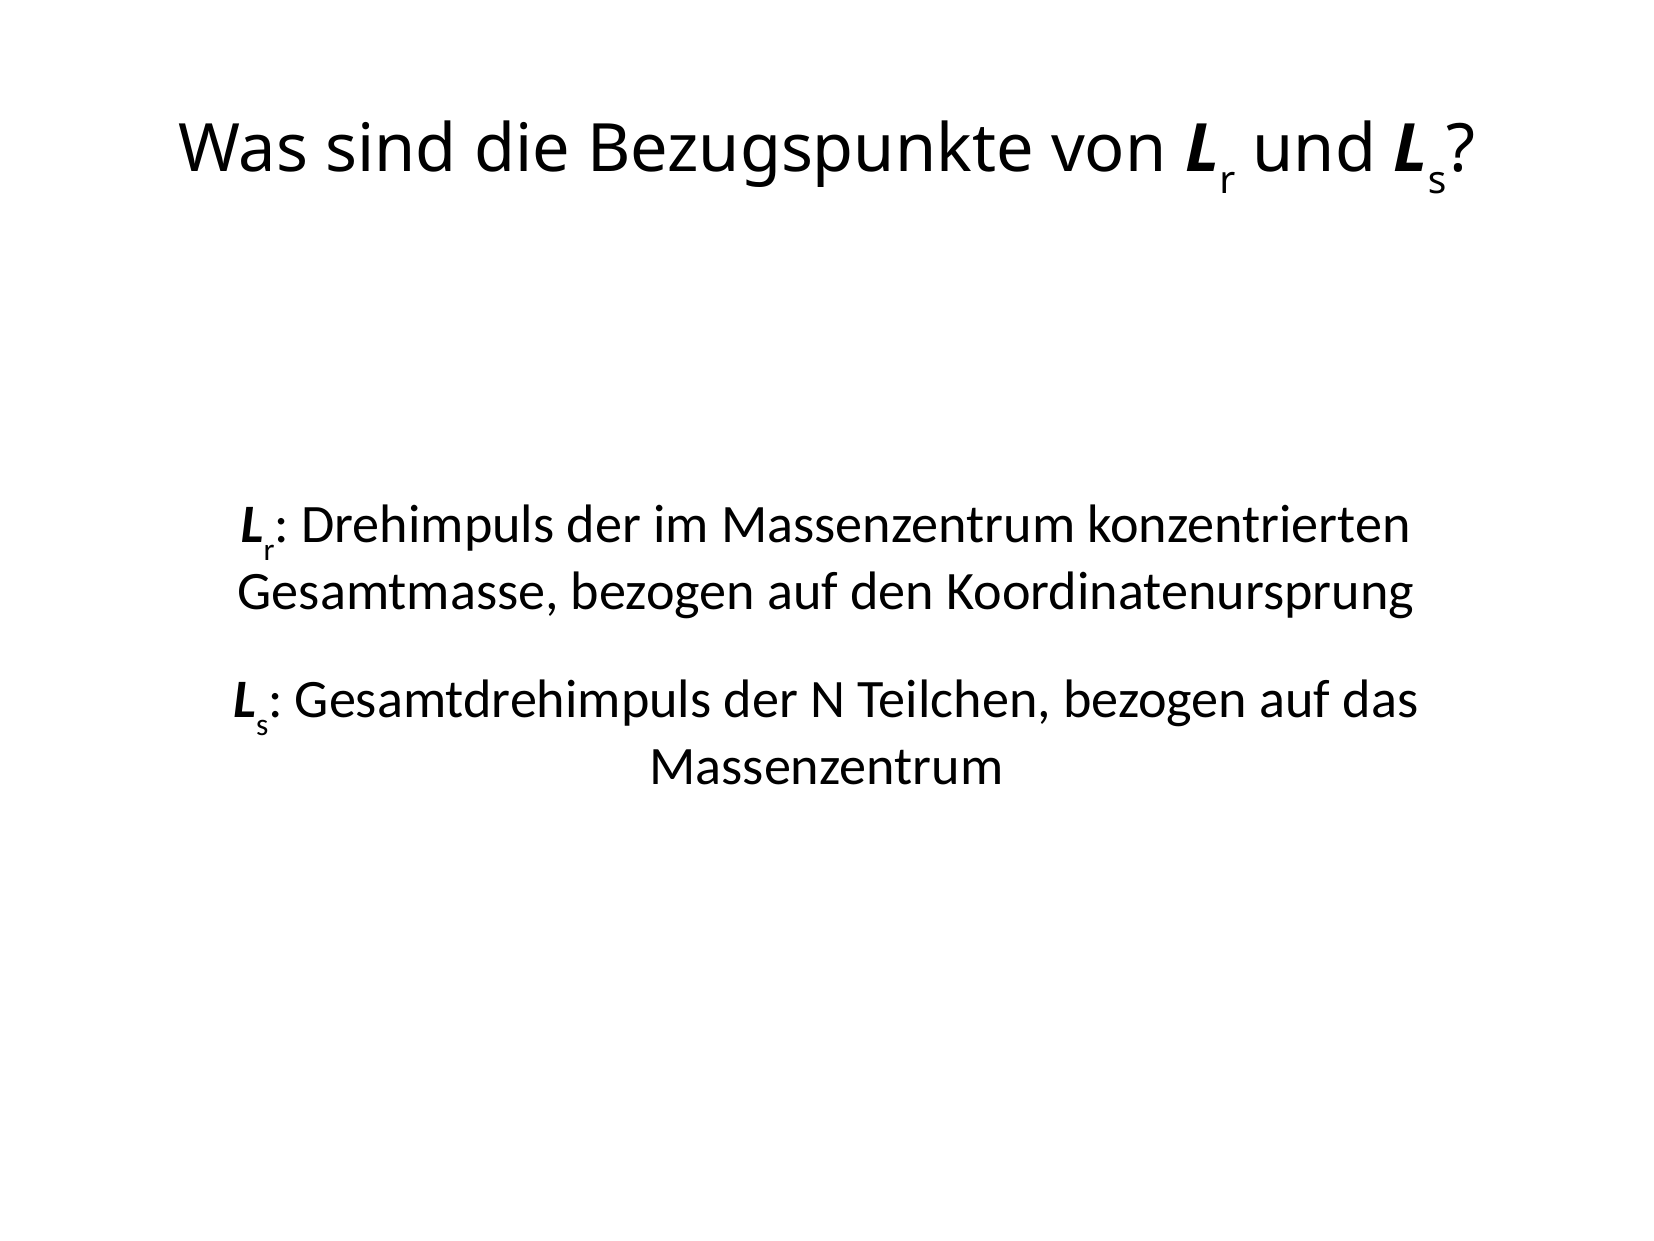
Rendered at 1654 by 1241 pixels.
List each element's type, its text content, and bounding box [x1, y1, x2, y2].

title Was sind die Bezugspunkte von Lr und Ls? [82, 49, 1571, 257]
subtitle Lr: Drehimpuls der im Massenzentrum konzentrierten Gesamtmasse, bezogen auf den Koordinatenursprung Ls: Gesamtdrehimpuls der N Teilchen, bezogen auf das Massenzentrum [82, 290, 1571, 1010]
